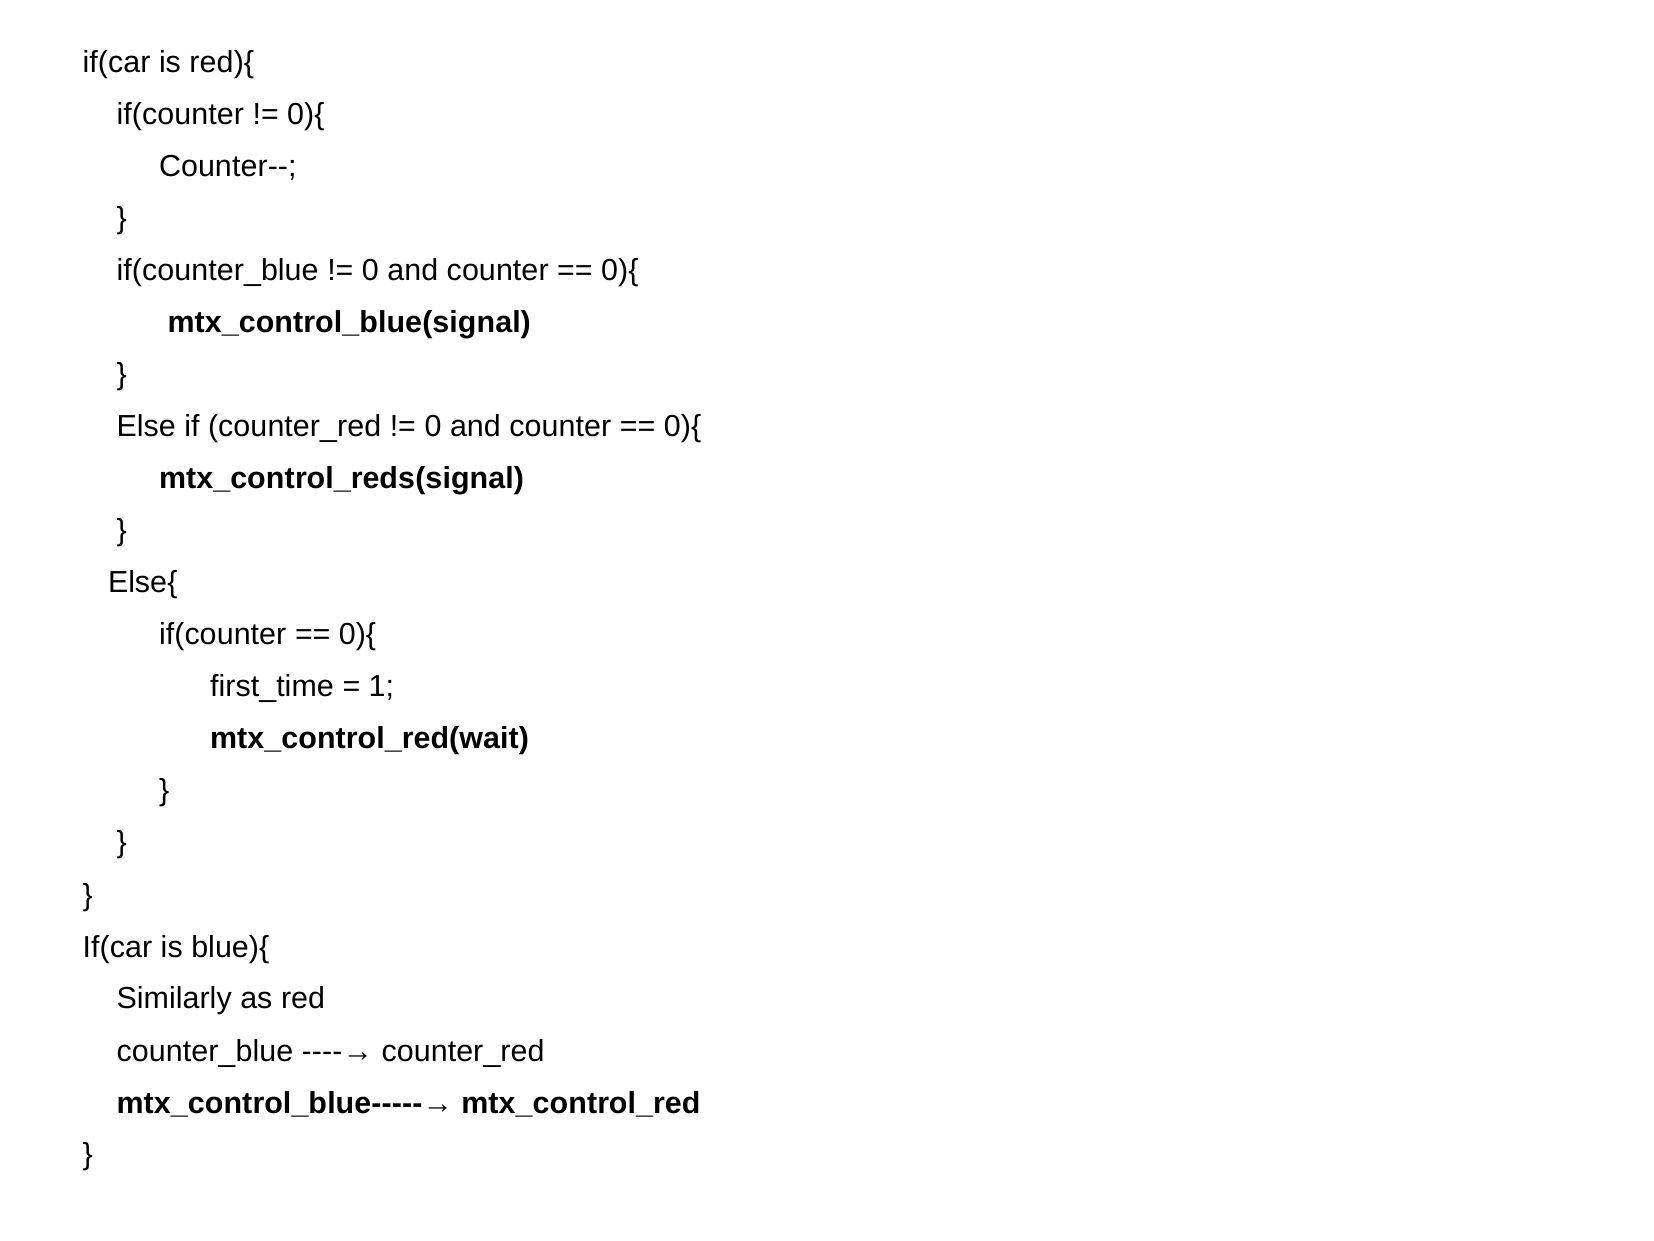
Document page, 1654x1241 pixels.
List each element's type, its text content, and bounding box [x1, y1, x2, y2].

list if(car is red){ if(counter != 0){ Counter--; } if(counter_blue != 0 and counter == 0){ mtx_control_blue(signal) } Else if (counter_red != 0 and counter == 0){ mtx_control_reds(signal) } Else{ if(counter == 0){ first_time = 1; mtx_control_red(wait) } } } If(car is blue){ Similarly as red counter_blue ----→ counter_red mtx_control_blue-----→ mtx_control_red } [82, 45, 1571, 1186]
